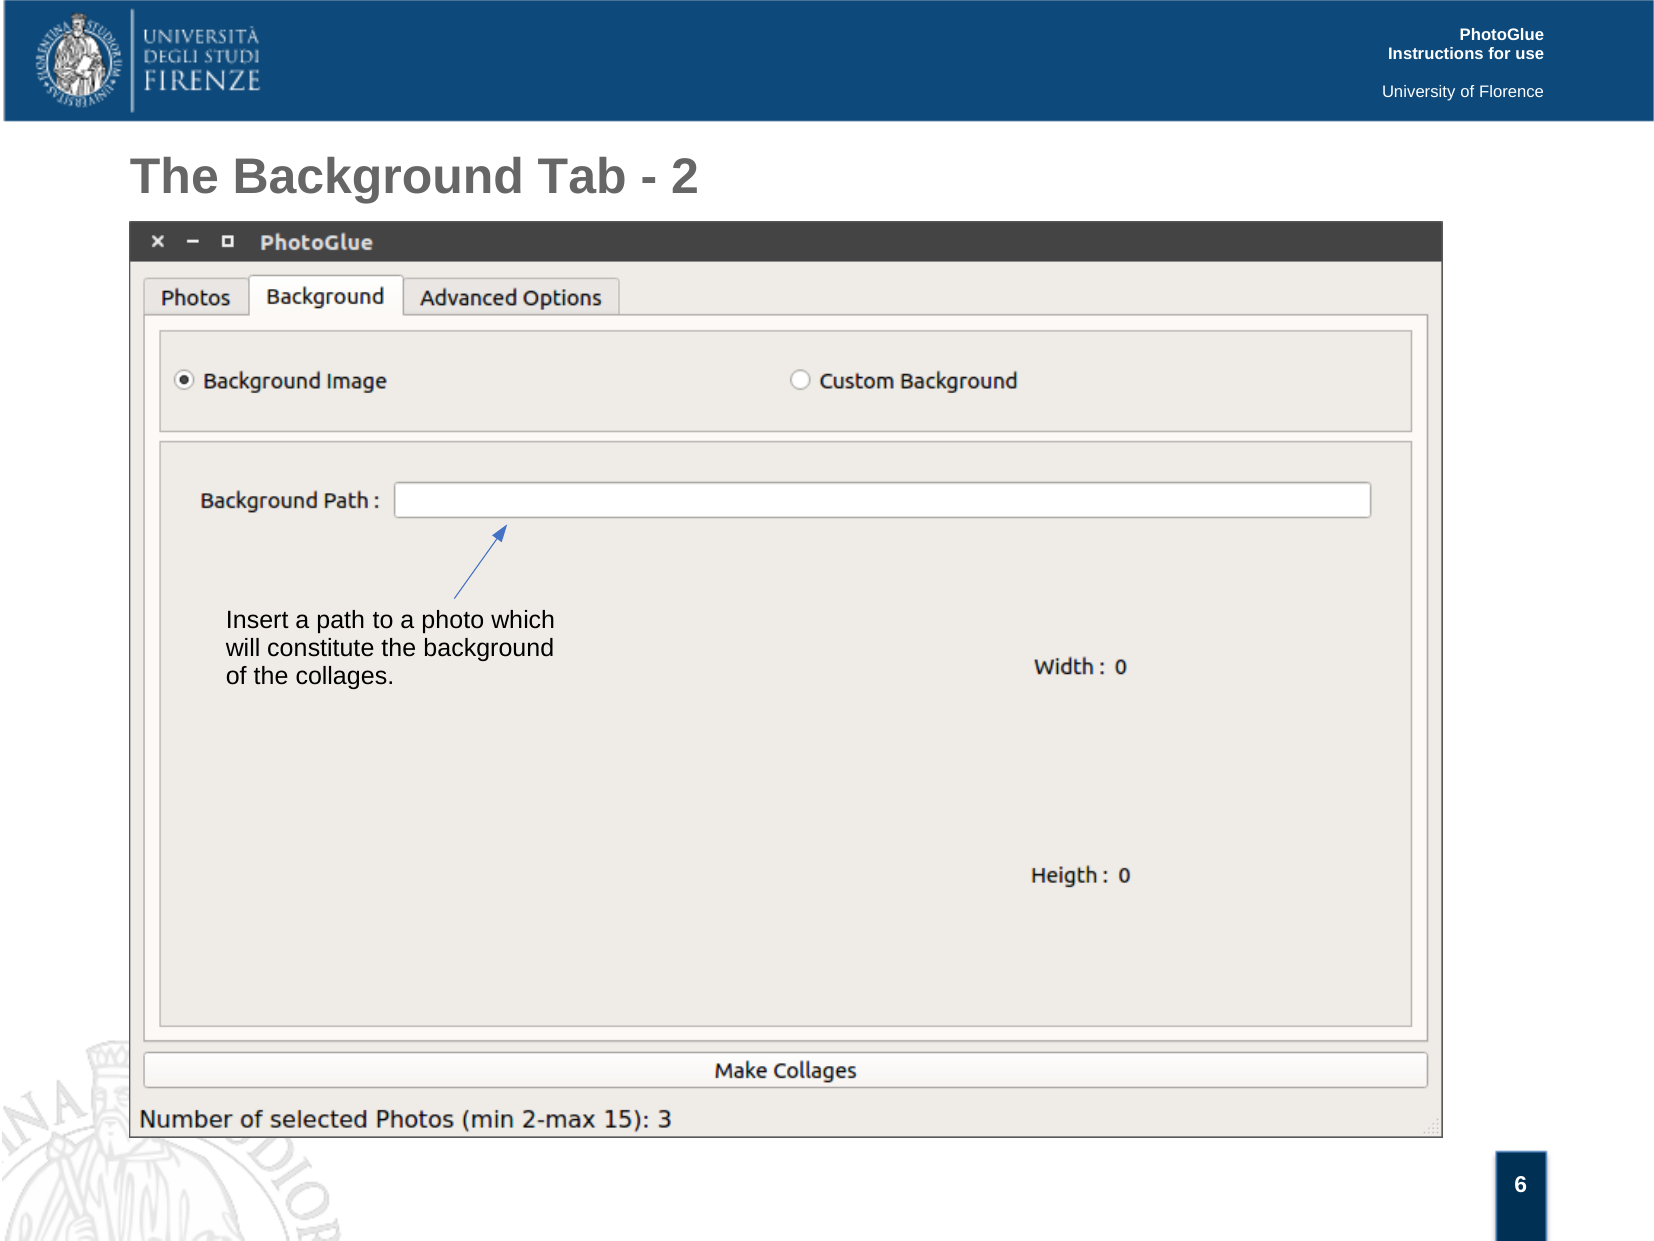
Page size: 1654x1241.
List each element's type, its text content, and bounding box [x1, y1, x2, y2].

picture [2, 0, 1654, 1241]
text_box The Background Tab - 2 [129, 101, 993, 221]
text_box 6 [1505, 1160, 1536, 1208]
text_box Insert a path to a photo which will constitute the background of the collages. [210, 598, 595, 705]
text_box PhotoGlue Instructions for use University of Florence [685, 24, 1548, 102]
